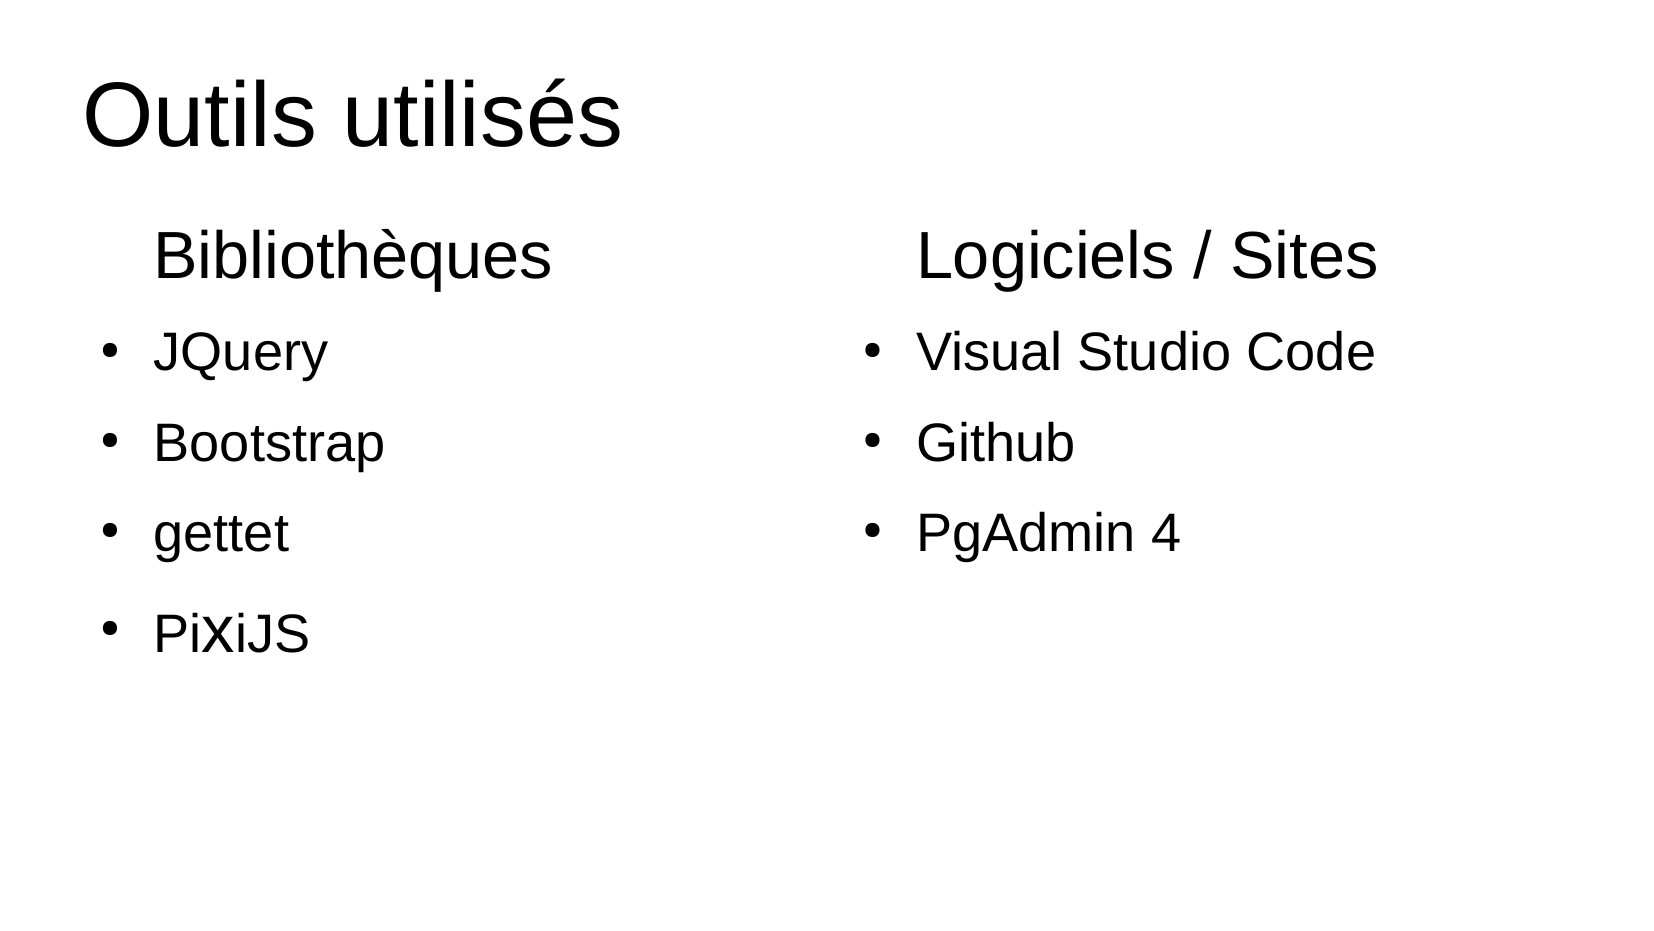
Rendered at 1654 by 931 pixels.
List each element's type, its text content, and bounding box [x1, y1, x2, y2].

list Logiciels / Sites Visual Studio Code Github PgAdmin 4 [845, 217, 1572, 758]
title Outils utilisés [82, 37, 1571, 193]
list Bibliothèques JQuery Bootstrap gettet PixiJS [82, 217, 809, 758]
